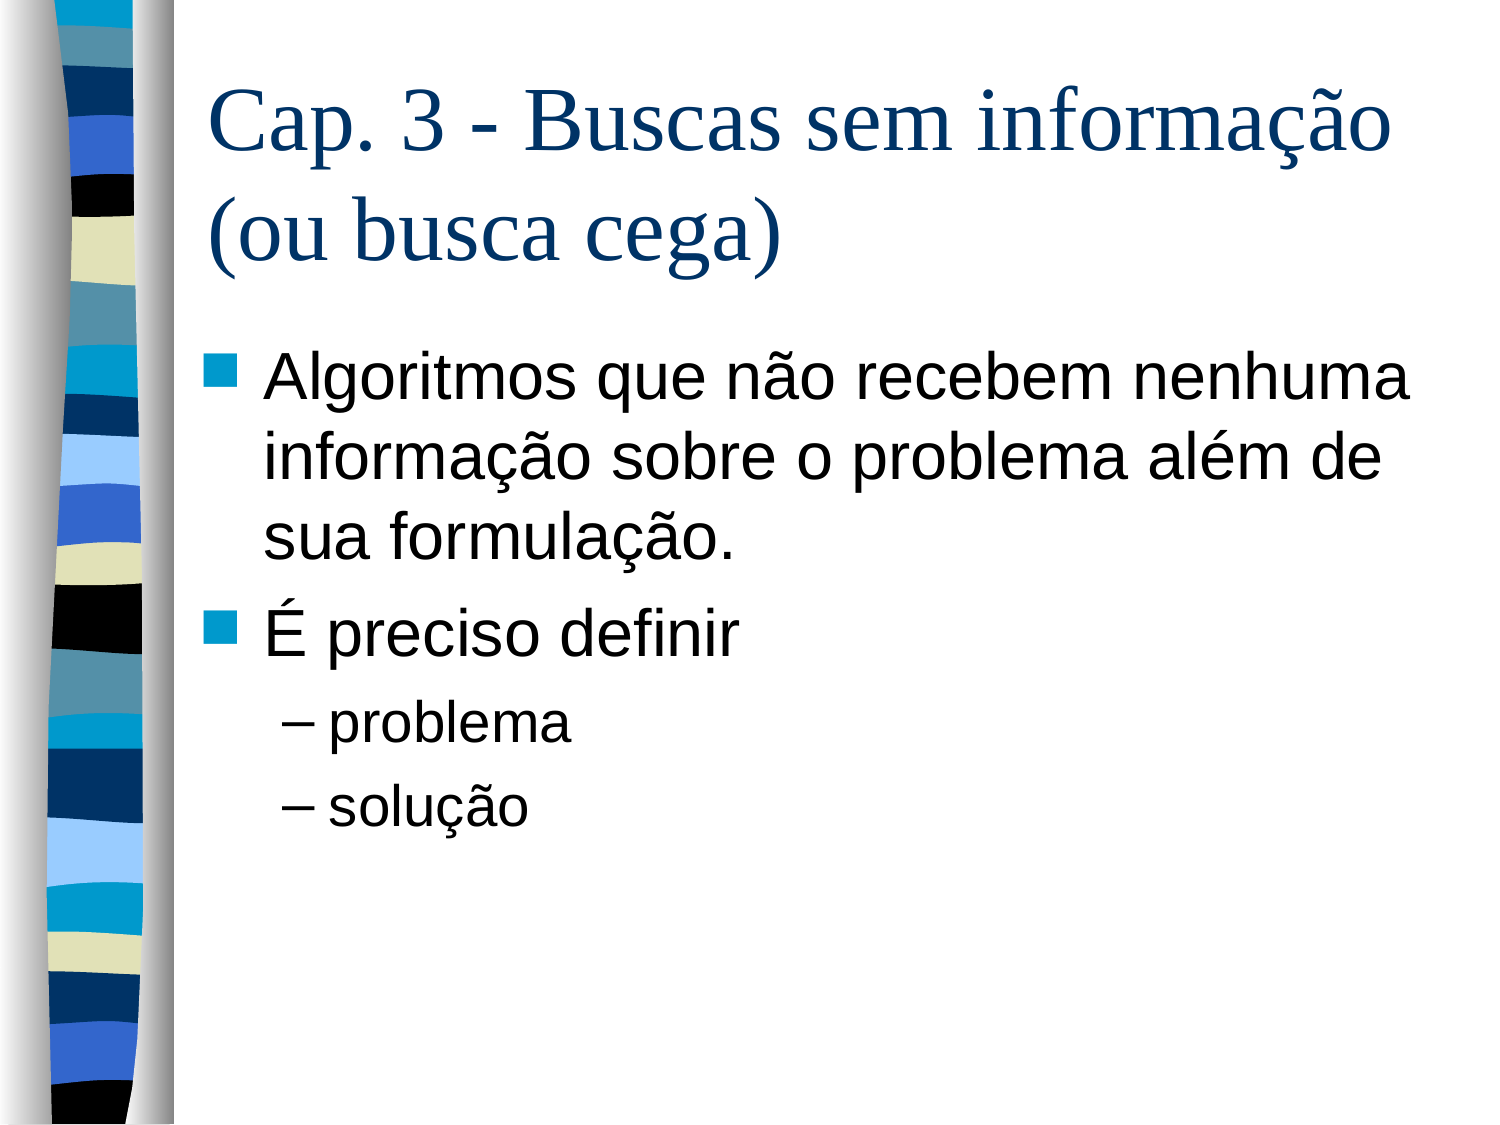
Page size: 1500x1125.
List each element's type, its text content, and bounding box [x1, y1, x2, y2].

title Cap. 3 - Buscas sem informação (ou busca cega) [192, 51, 1468, 287]
list Algoritmos que não recebem nenhuma informação sobre o problema além de sua formulação. É preciso definir problema solução [192, 324, 1468, 1000]
